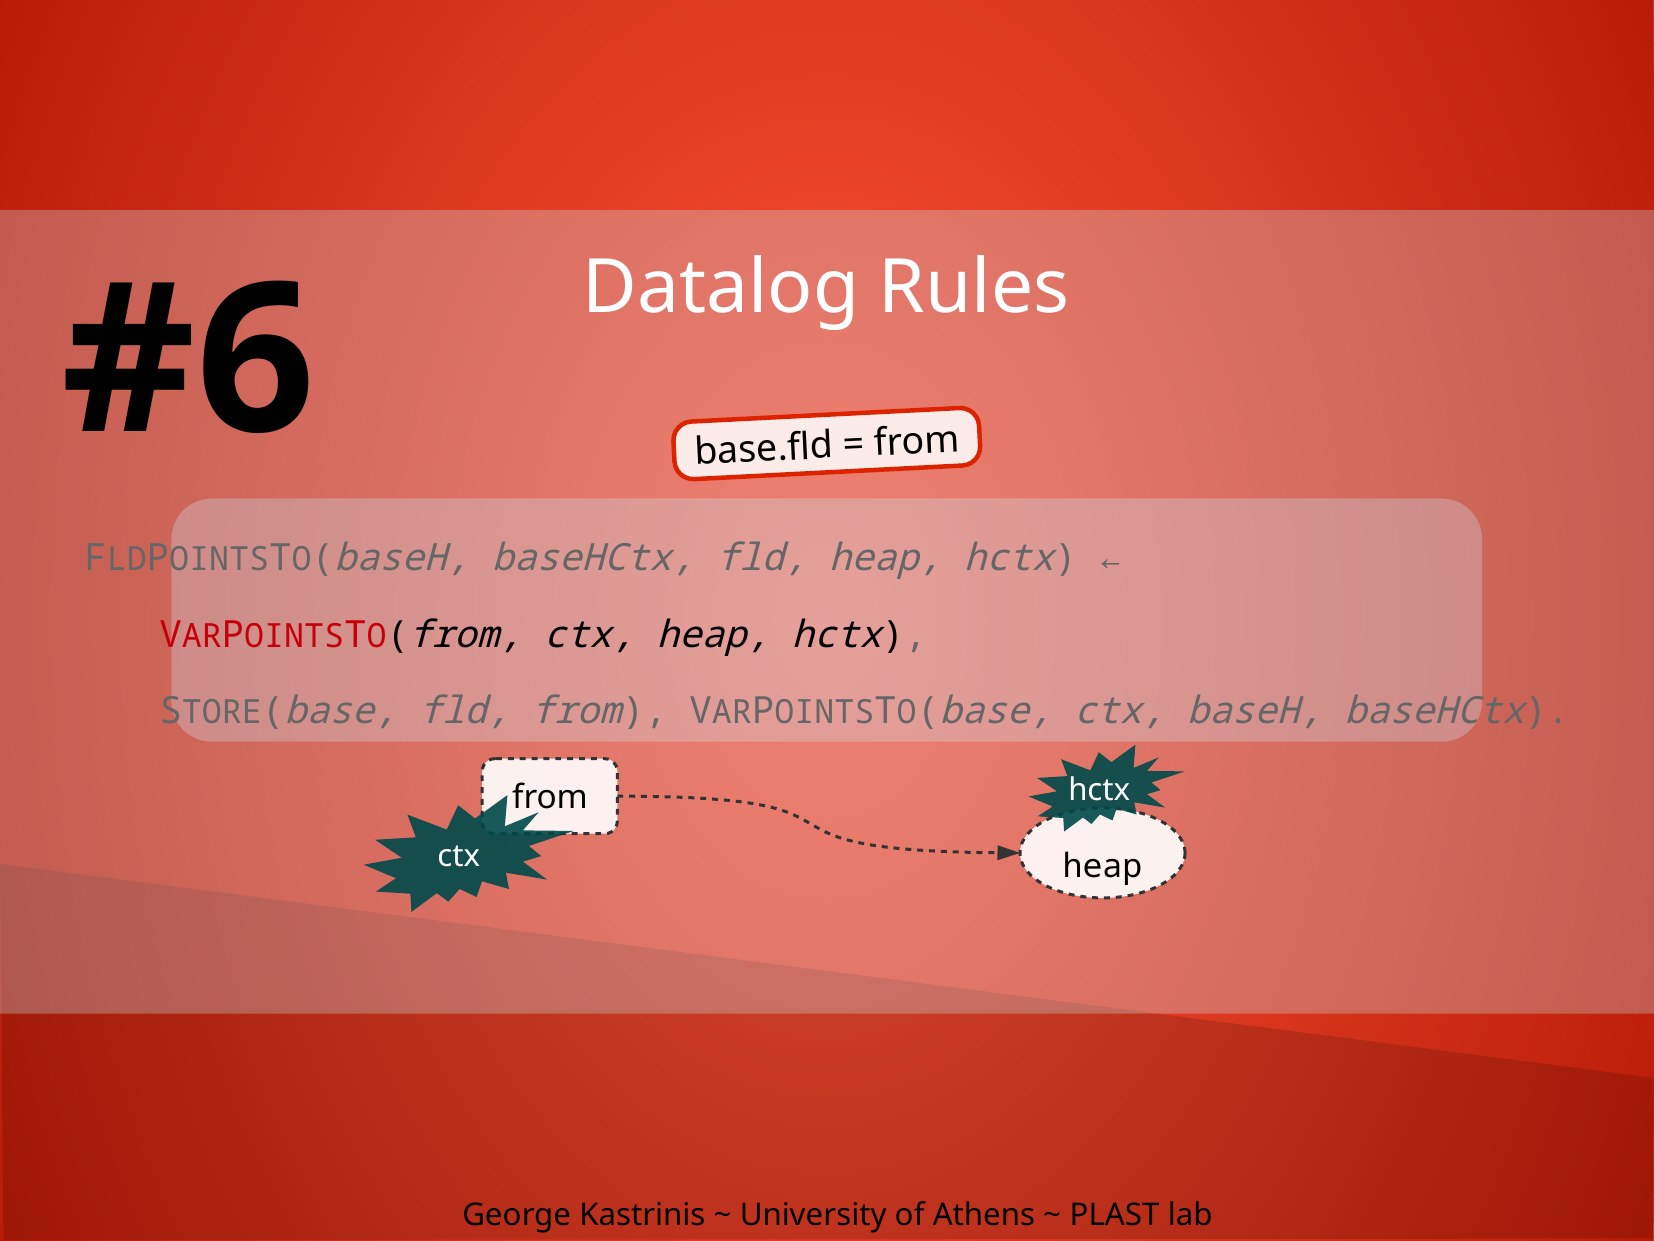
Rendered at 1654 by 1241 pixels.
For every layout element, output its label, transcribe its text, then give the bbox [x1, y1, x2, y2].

text_box base.fld = from [673, 408, 981, 480]
text_box Datalog Rules [568, 225, 1086, 331]
text_box FLDPOINTSTO(baseH, baseHCtx, fld, heap, hctx) ← VARPOINTSTO(from, ctx, heap, hctx), STORE(base, fld, from), VARPOINTSTO(base, ctx, baseH, baseHCtx). [171, 498, 1483, 742]
text_box heap [1020, 810, 1186, 898]
text_box hctx [1028, 744, 1185, 832]
text_box #6 [46, 201, 361, 451]
text_box ctx [363, 795, 574, 912]
text_box George Kastrinis ~ University of Athens ~ PLAST lab [447, 1185, 1207, 1236]
text_box [0, 210, 1654, 1014]
text_box from [482, 758, 618, 834]
